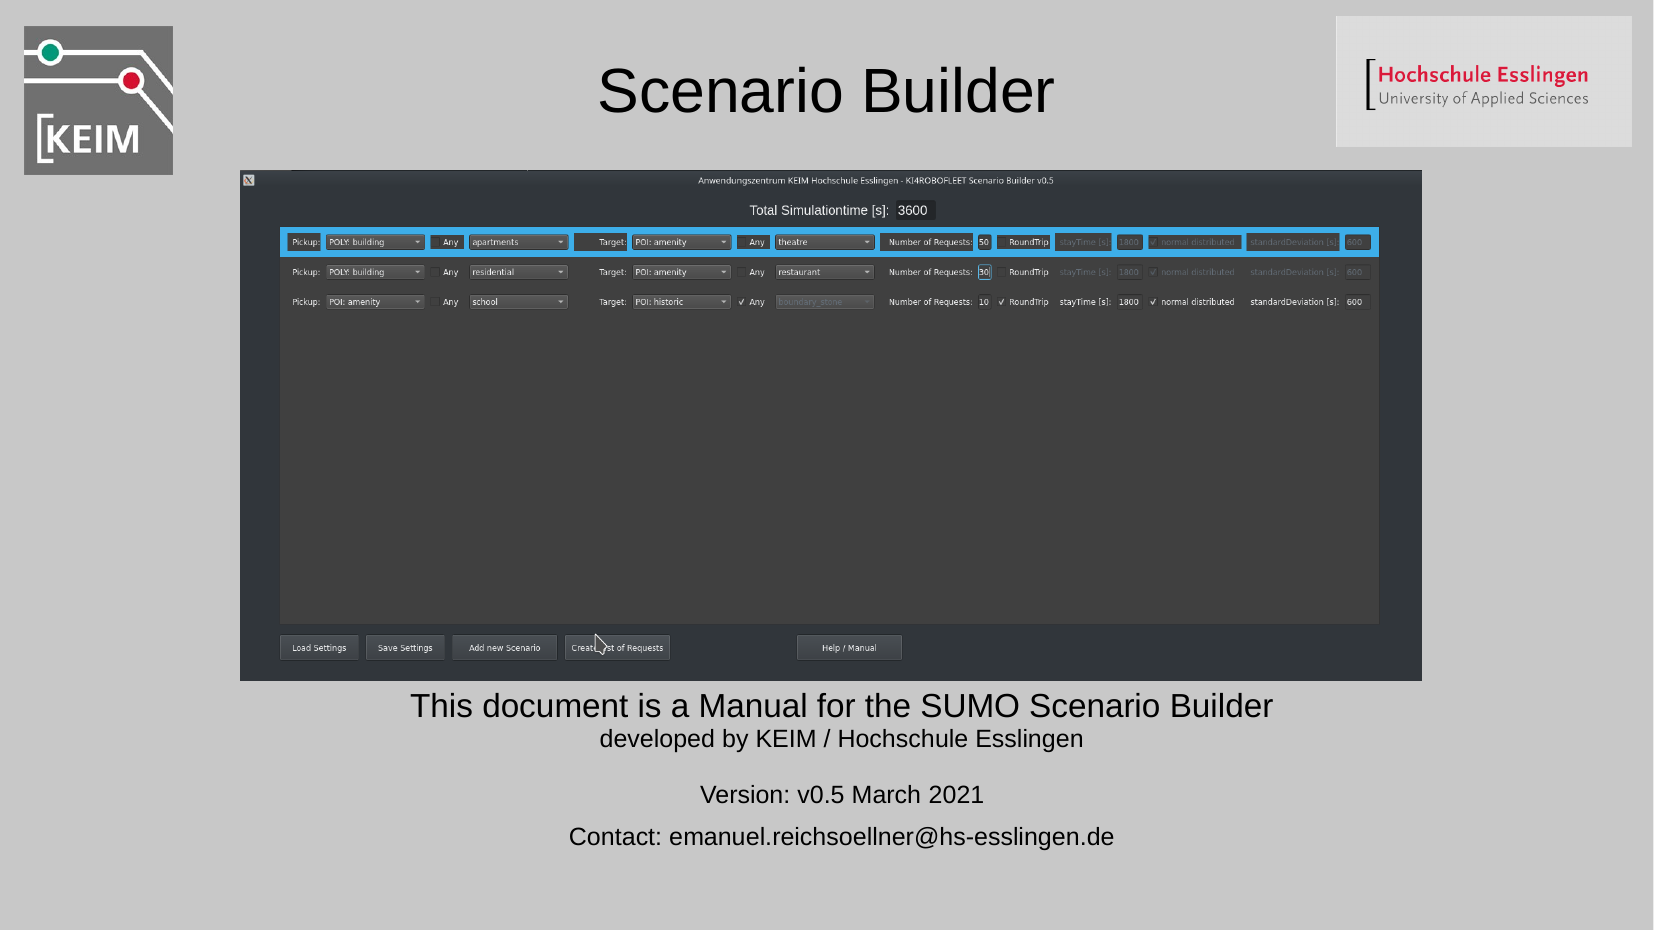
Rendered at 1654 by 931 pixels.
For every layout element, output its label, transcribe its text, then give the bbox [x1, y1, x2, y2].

picture [1336, 16, 1632, 147]
subtitle This document is a Manual for the SUMO Scenario Builder developed by KEIM / Hochschule Esslingen Version: v0.5 March 2021 Contact: emanuel.reichsoellner@hs-esslingen.de [98, 653, 1587, 913]
picture [240, 170, 1422, 682]
picture [24, 26, 173, 175]
title Scenario Builder [173, 37, 1336, 146]
